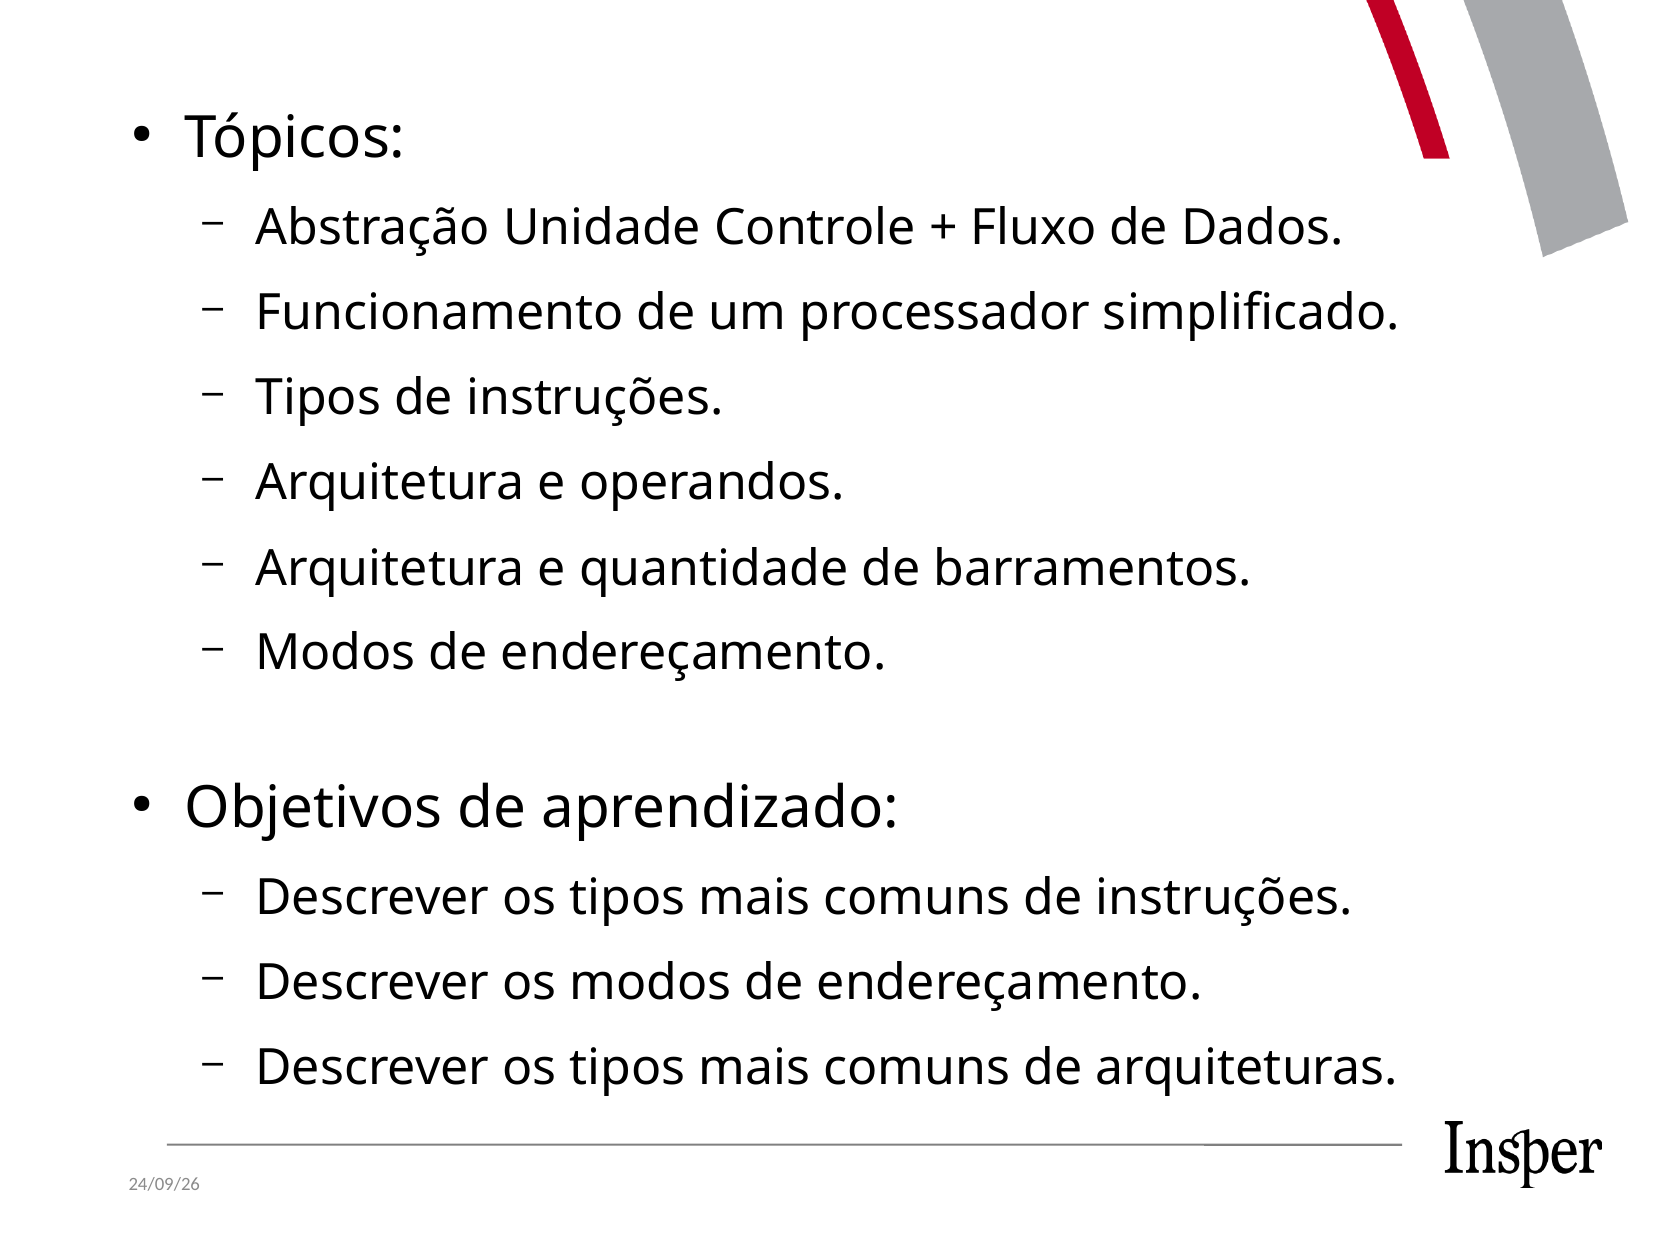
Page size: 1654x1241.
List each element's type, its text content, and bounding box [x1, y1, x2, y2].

list Tópicos: Abstração Unidade Controle + Fluxo de Dados. Funcionamento de um processador simplificado. Tipos de instruções. Arquitetura e operandos. Arquitetura e quantidade de barramentos. Modos de endereçamento. Objetivos de aprendizado: Descrever os tipos mais comuns de instruções. Descrever os modos de endereçamento. Descrever os tipos mais comuns de arquiteturas. [113, 53, 1540, 1134]
